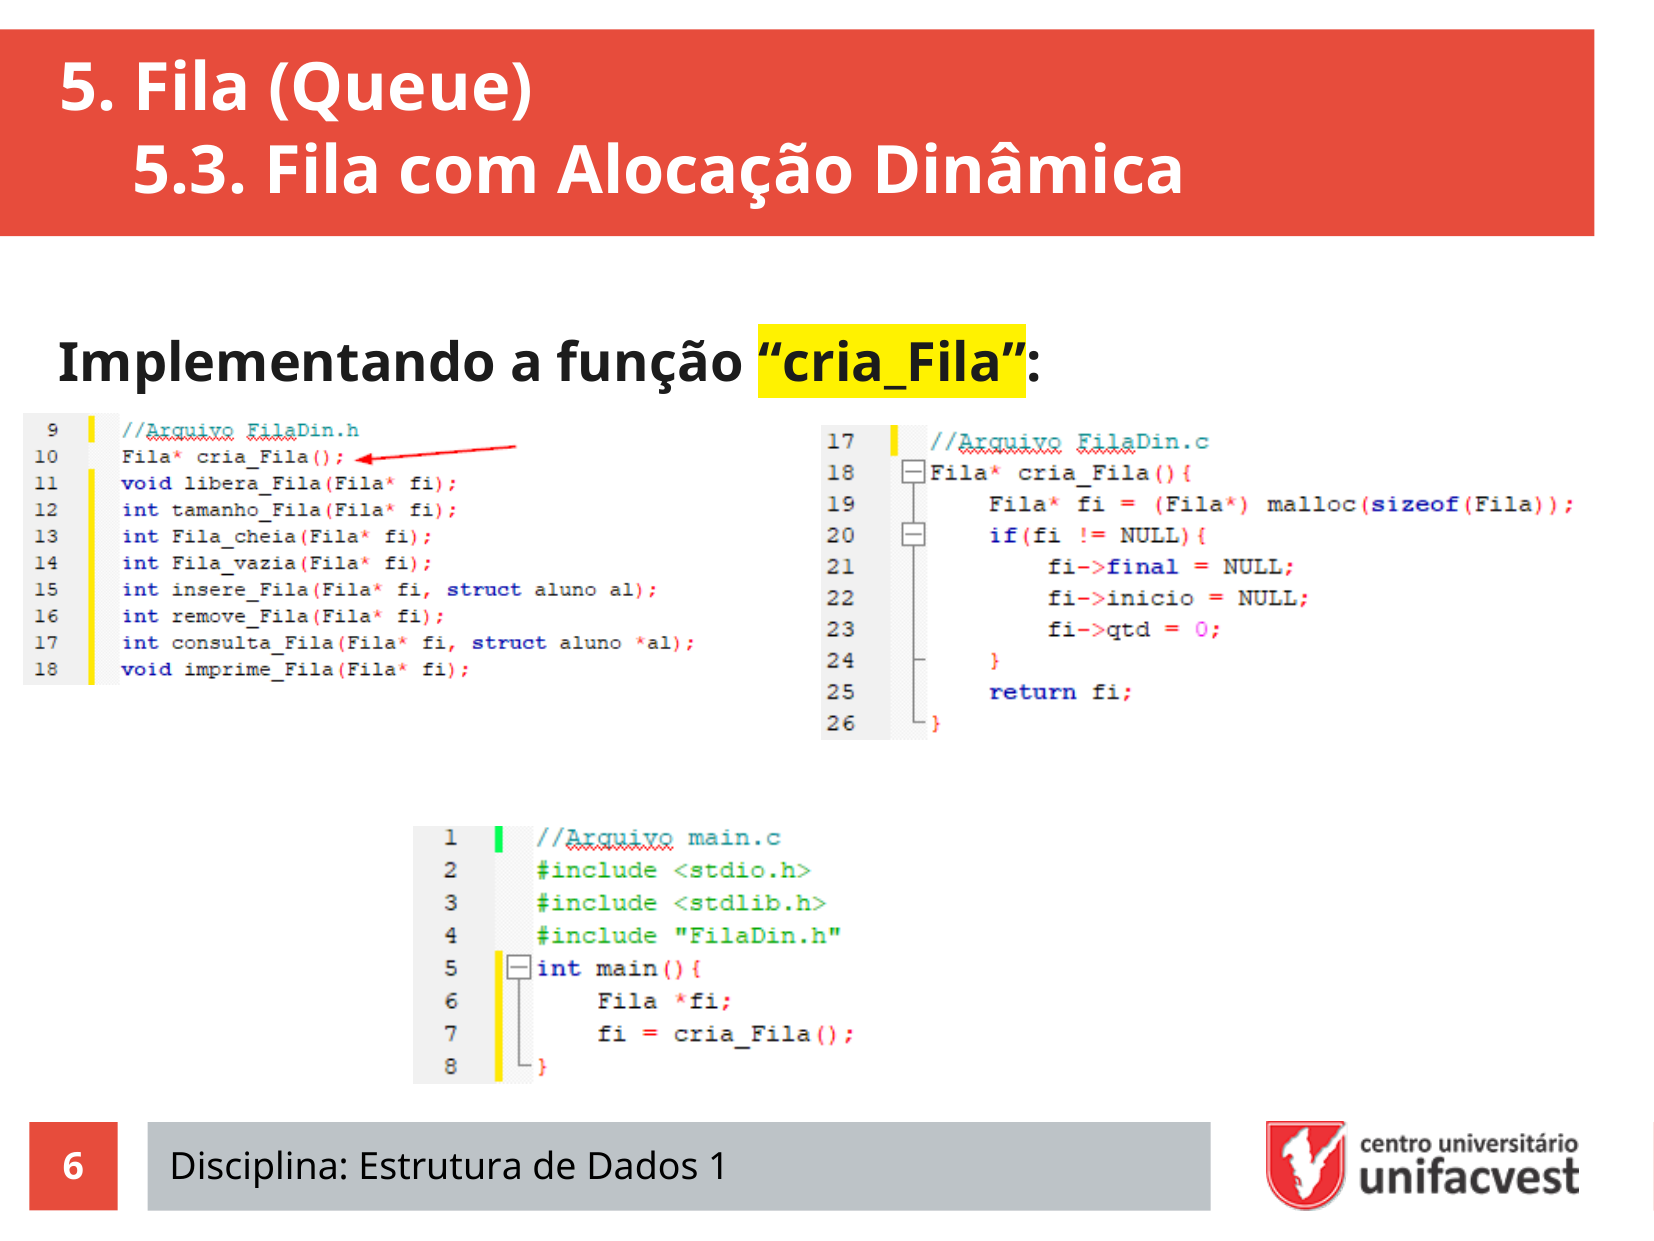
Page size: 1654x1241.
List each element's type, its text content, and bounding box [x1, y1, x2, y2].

picture [821, 425, 1583, 740]
picture [413, 826, 877, 1084]
title 5. Fila (Queue) 5.3. Fila com Alocação Dinâmica [59, 59, 1595, 207]
text_box [1238, 1120, 1654, 1212]
list Implementando a função “cria_Fila”: [59, 324, 1566, 1093]
picture [1266, 1121, 1579, 1211]
text_box Disciplina: Estrutura de Dados 1 [154, 1132, 1205, 1196]
picture [23, 413, 705, 686]
